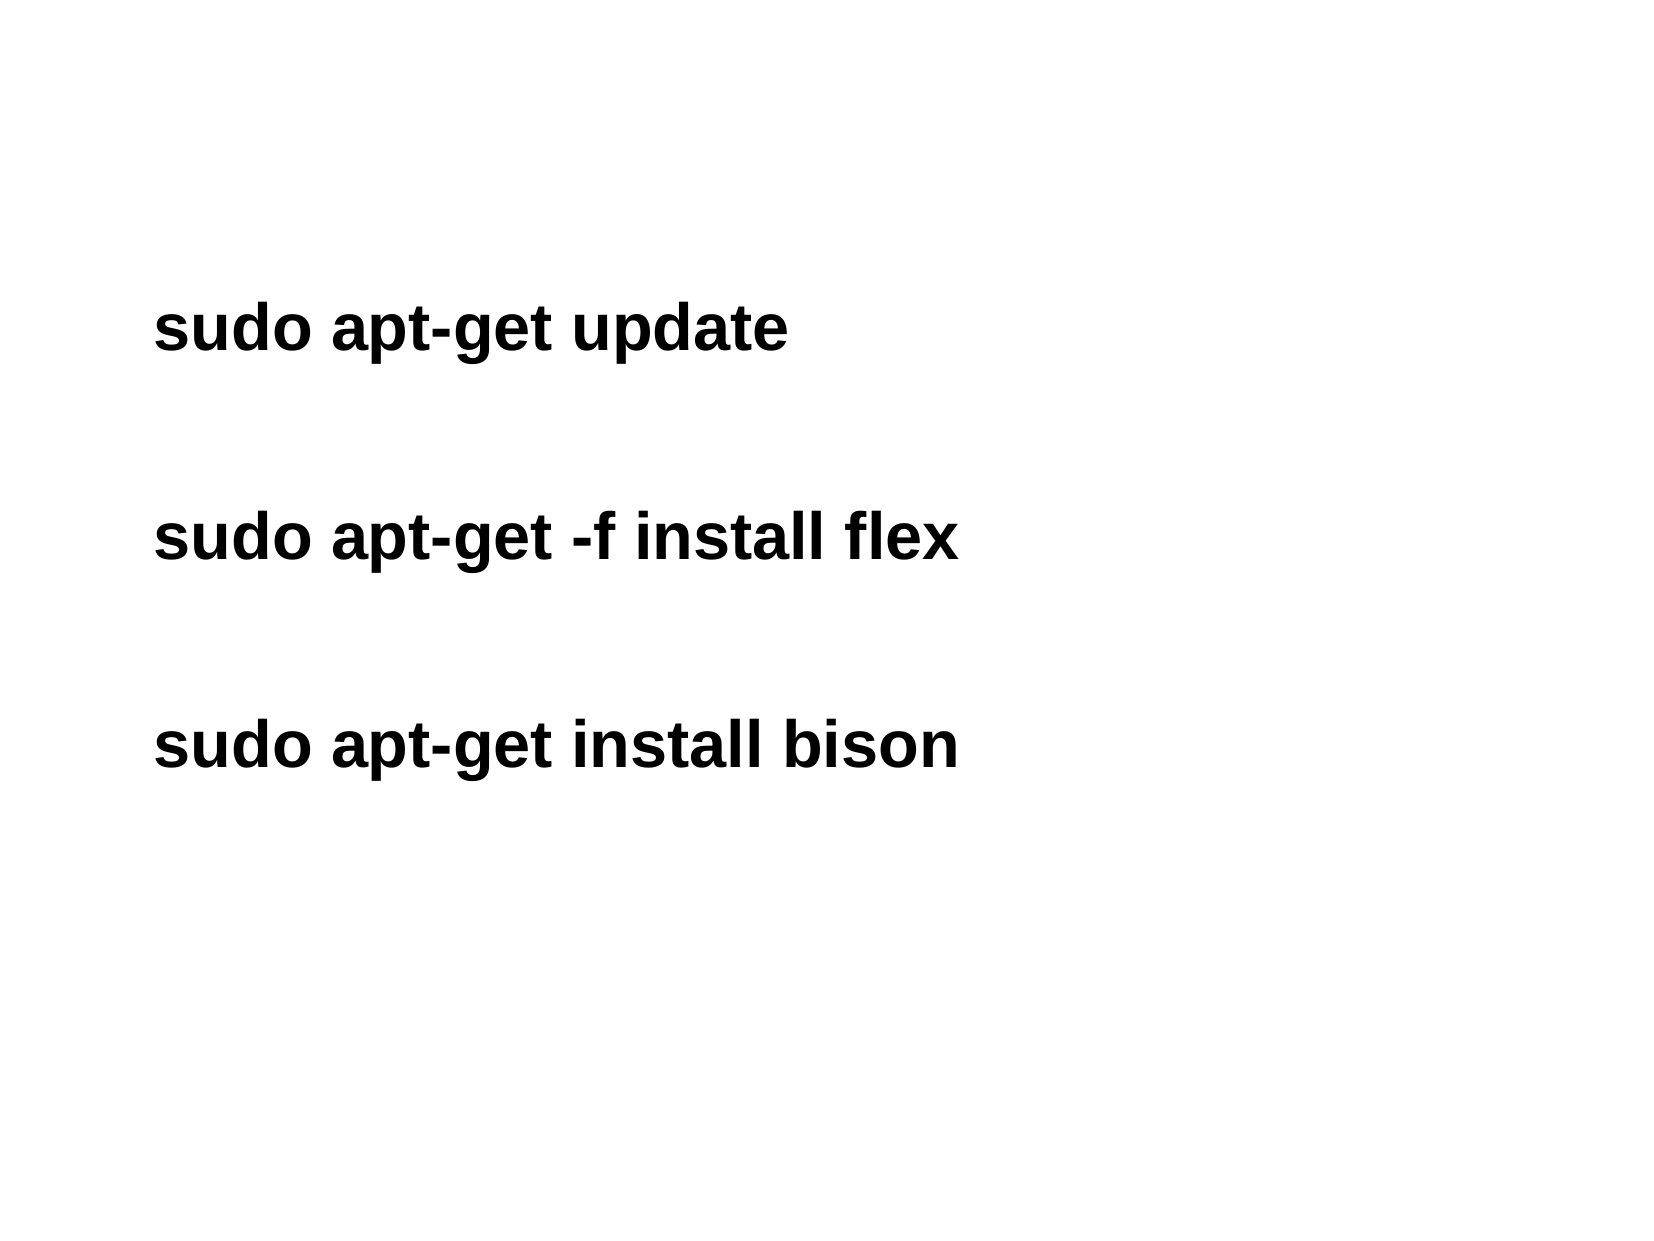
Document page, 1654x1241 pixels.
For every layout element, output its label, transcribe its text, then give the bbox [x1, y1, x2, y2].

list sudo apt-get update sudo apt-get -f install flex sudo apt-get install bison [82, 290, 1571, 1010]
